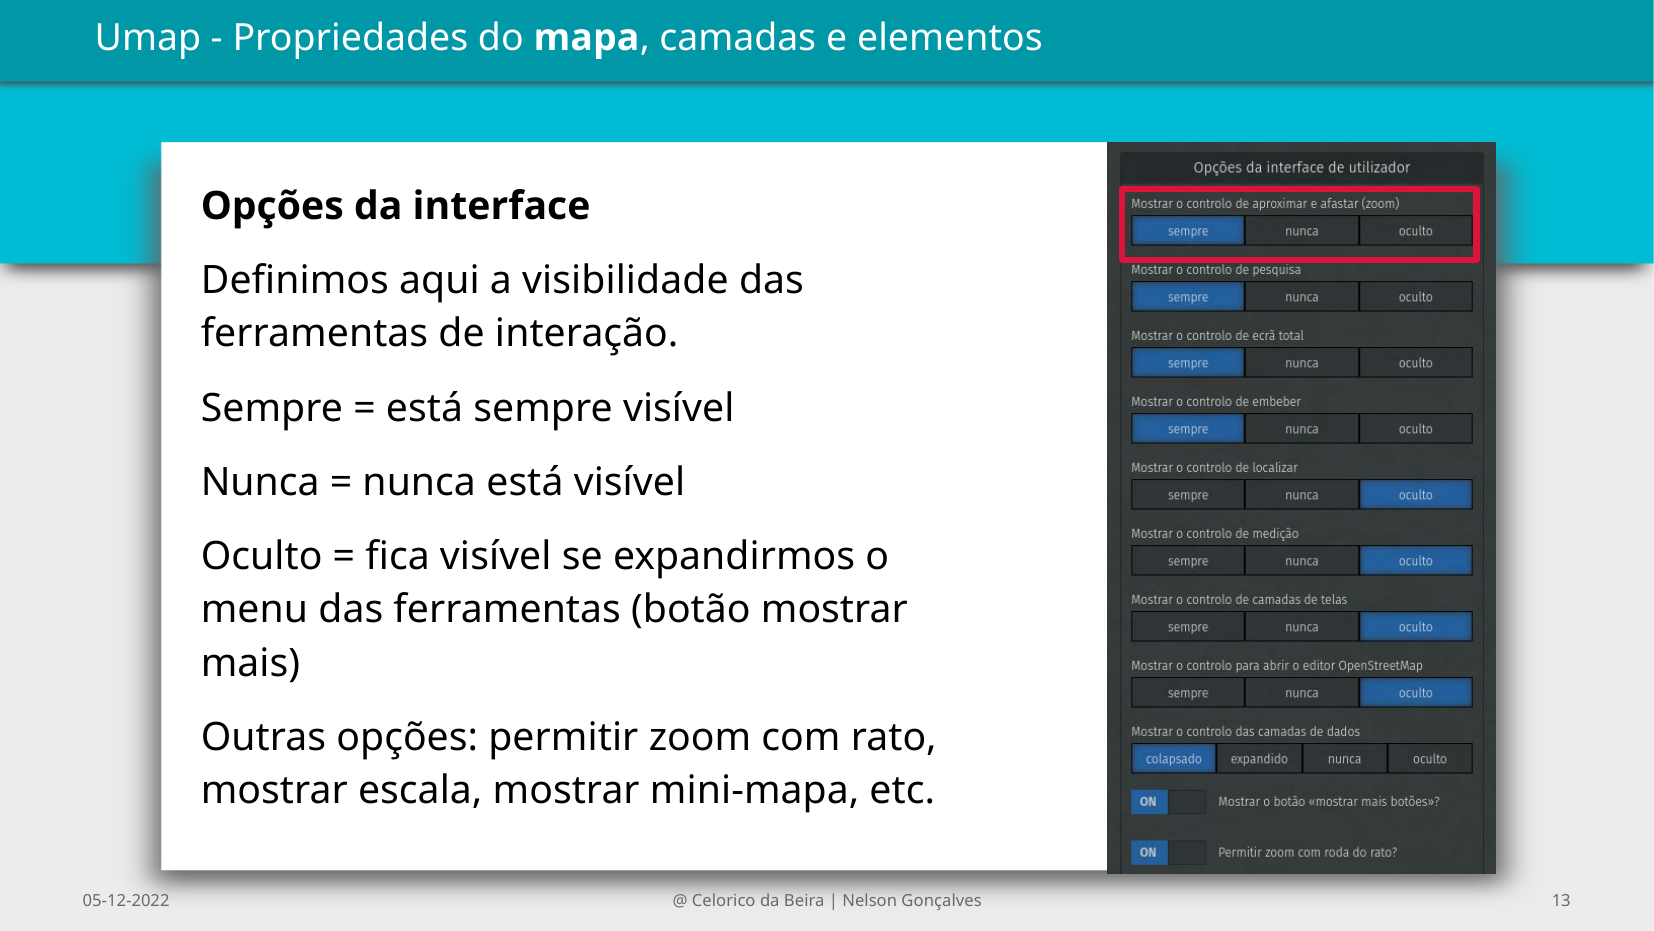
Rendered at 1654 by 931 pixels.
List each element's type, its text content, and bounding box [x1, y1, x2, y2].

picture [0, 0, 1654, 931]
list Opções da interface Definimos aqui a visibilidade das ferramentas de interação. Sempre = está sempre visível Nunca = nunca está visível Oculto = fica visível se expandirmos o menu das ferramentas (botão mostrar mais) Outras opções: permitir zoom com rato, mostrar escala, mostrar mini-mapa, etc. [200, 177, 945, 827]
title Umap - Propriedades do mapa, camadas e elementos [94, 10, 1583, 63]
